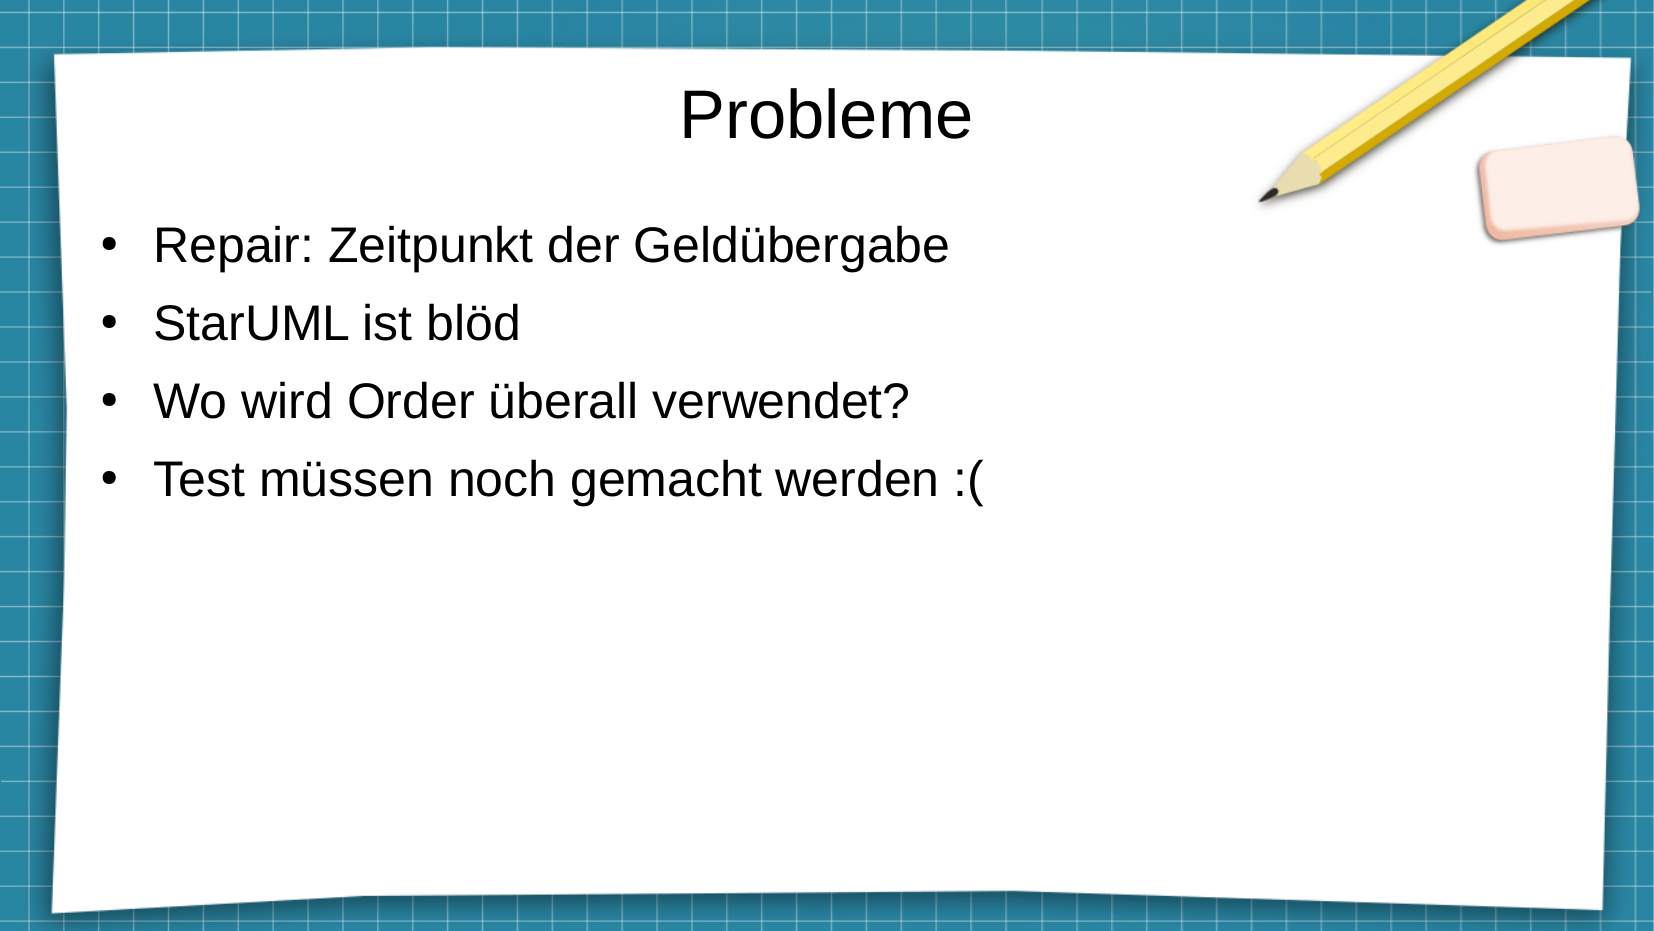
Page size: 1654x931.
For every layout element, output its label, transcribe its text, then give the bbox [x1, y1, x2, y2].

title Probleme [82, 37, 1571, 193]
picture [0, 0, 1654, 931]
list Repair: Zeitpunkt der Geldübergabe StarUML ist blöd Wo wird Order überall verwendet? Test müssen noch gemacht werden :( [82, 217, 1571, 758]
